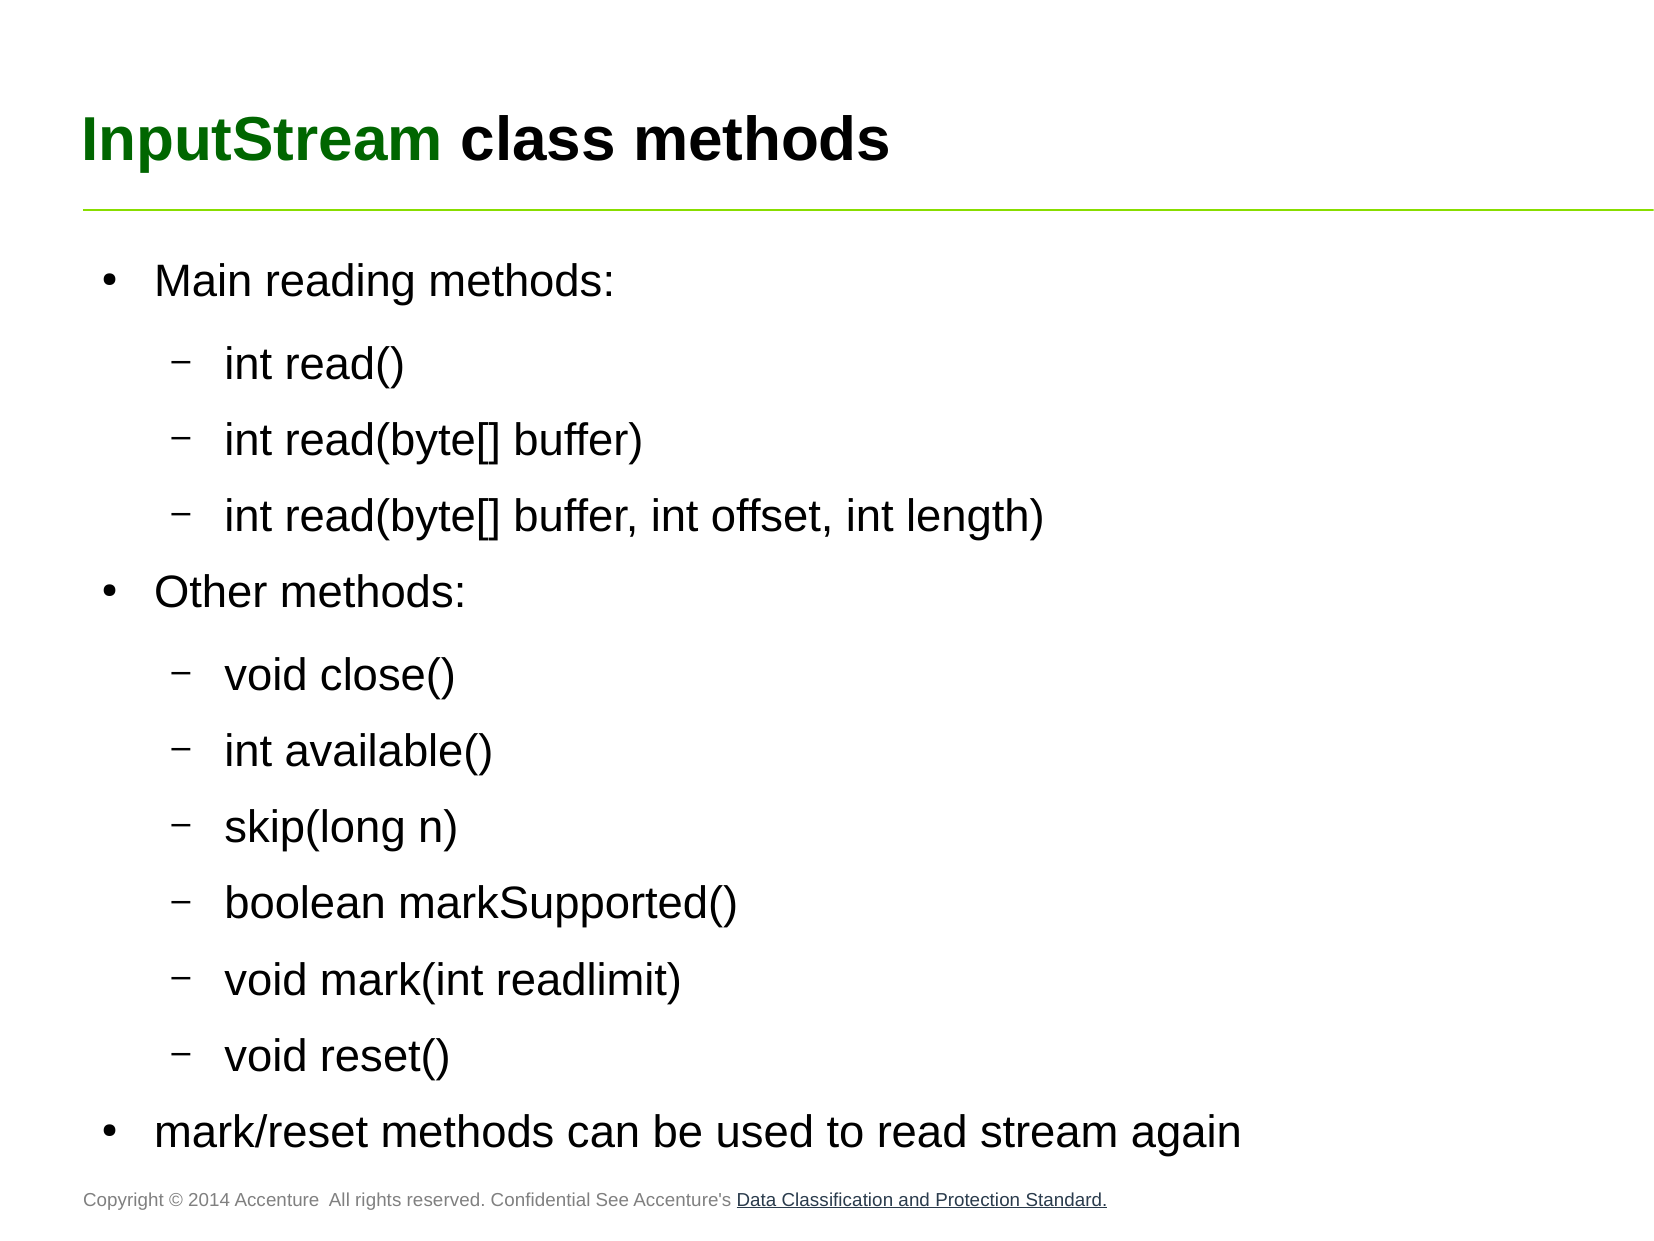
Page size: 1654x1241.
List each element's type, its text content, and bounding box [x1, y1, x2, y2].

list Main reading methods: int read() int read(byte[] buffer) int read(byte[] buffer, int offset, int length) Other methods: void close() int available() skip(long n) boolean markSupported() void mark(int readlimit) void reset() mark/reset methods can be used to read stream again [84, 255, 1573, 1166]
title InputStream class methods [81, 68, 1654, 211]
